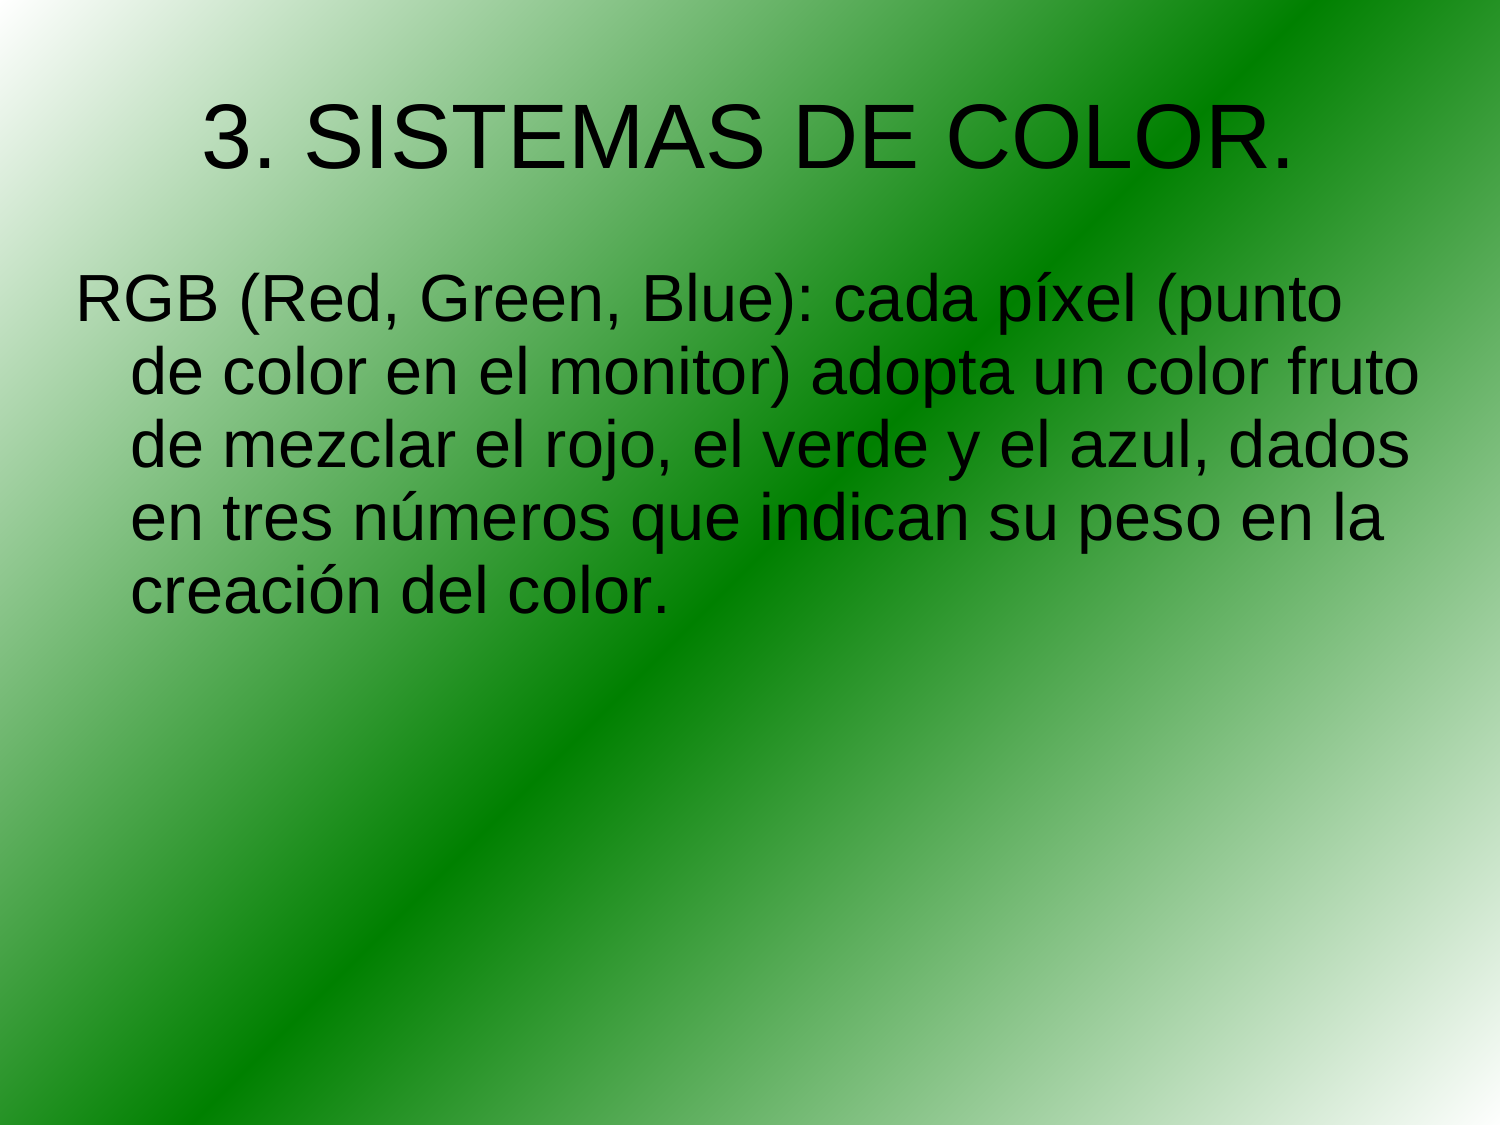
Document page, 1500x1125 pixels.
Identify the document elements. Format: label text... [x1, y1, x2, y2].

title 3. SISTEMAS DE COLOR. [75, 28, 1425, 249]
list RGB (Red, Green, Blue): cada píxel (punto de color en el monitor) adopta un color fruto de mezclar el rojo, el verde y el azul, dados en tres números que indican su peso en la creación del color. [75, 262, 1425, 991]
